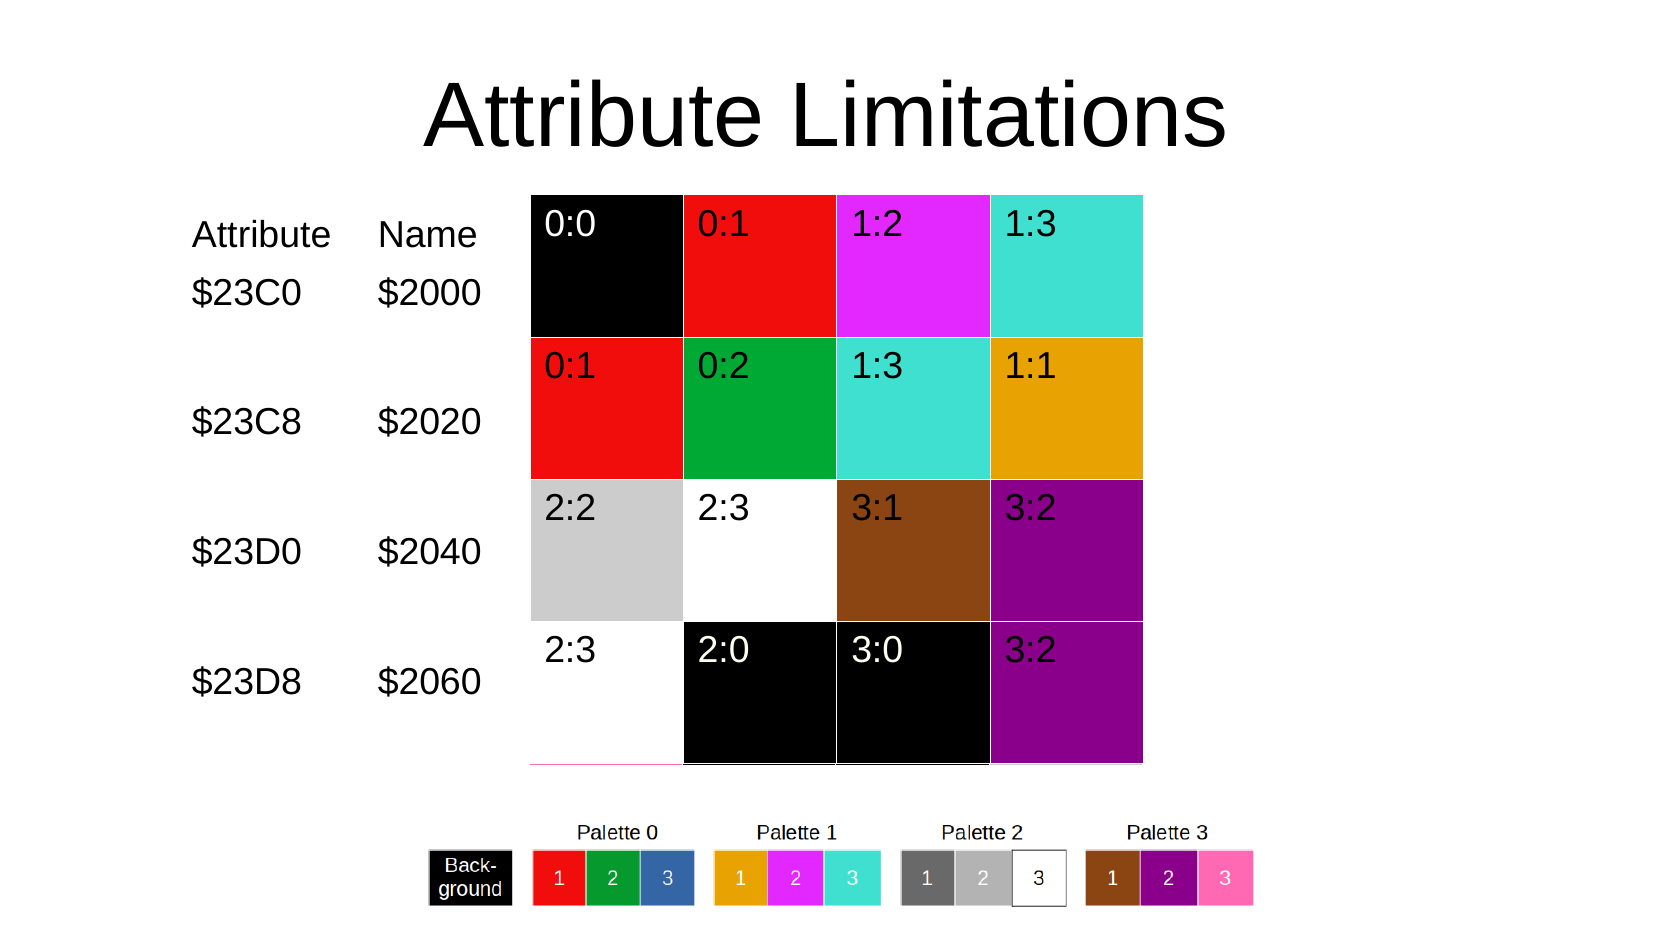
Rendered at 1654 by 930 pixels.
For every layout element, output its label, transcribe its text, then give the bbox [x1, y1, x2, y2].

table_cell 3:2 [991, 622, 1143, 763]
table_cell 3:0 [837, 622, 990, 763]
table_cell $23C8 [178, 394, 363, 523]
table_cell 0:2 [684, 338, 836, 479]
table_cell $2020 [364, 394, 529, 523]
table_cell 2:3 [684, 480, 836, 621]
table_cell $2040 [364, 524, 529, 652]
table_cell 1:1 [991, 338, 1143, 479]
table_cell 2:2 [531, 480, 683, 621]
table_cell $2060 [364, 653, 549, 825]
table_cell 2:3 [531, 622, 683, 763]
table_header 0:0 [531, 195, 683, 337]
table_cell 0:1 [531, 338, 683, 479]
title Attribute Limitations [82, 37, 1571, 193]
table_header Name [364, 193, 549, 263]
table_header Attribute [178, 193, 363, 263]
table_cell $23D8 [178, 653, 363, 825]
table_cell $2000 [364, 264, 529, 393]
table_cell $23C0 [178, 264, 363, 393]
table_header 1:2 [837, 195, 990, 337]
table_header 1:3 [991, 195, 1143, 337]
picture [420, 814, 1262, 916]
table_cell 3:2 [991, 480, 1143, 621]
table_cell 2:0 [684, 622, 836, 763]
table_cell $23D0 [178, 524, 363, 652]
table_cell 3:1 [837, 480, 990, 621]
table_header 0:1 [684, 195, 836, 337]
table_cell 1:3 [837, 338, 990, 479]
